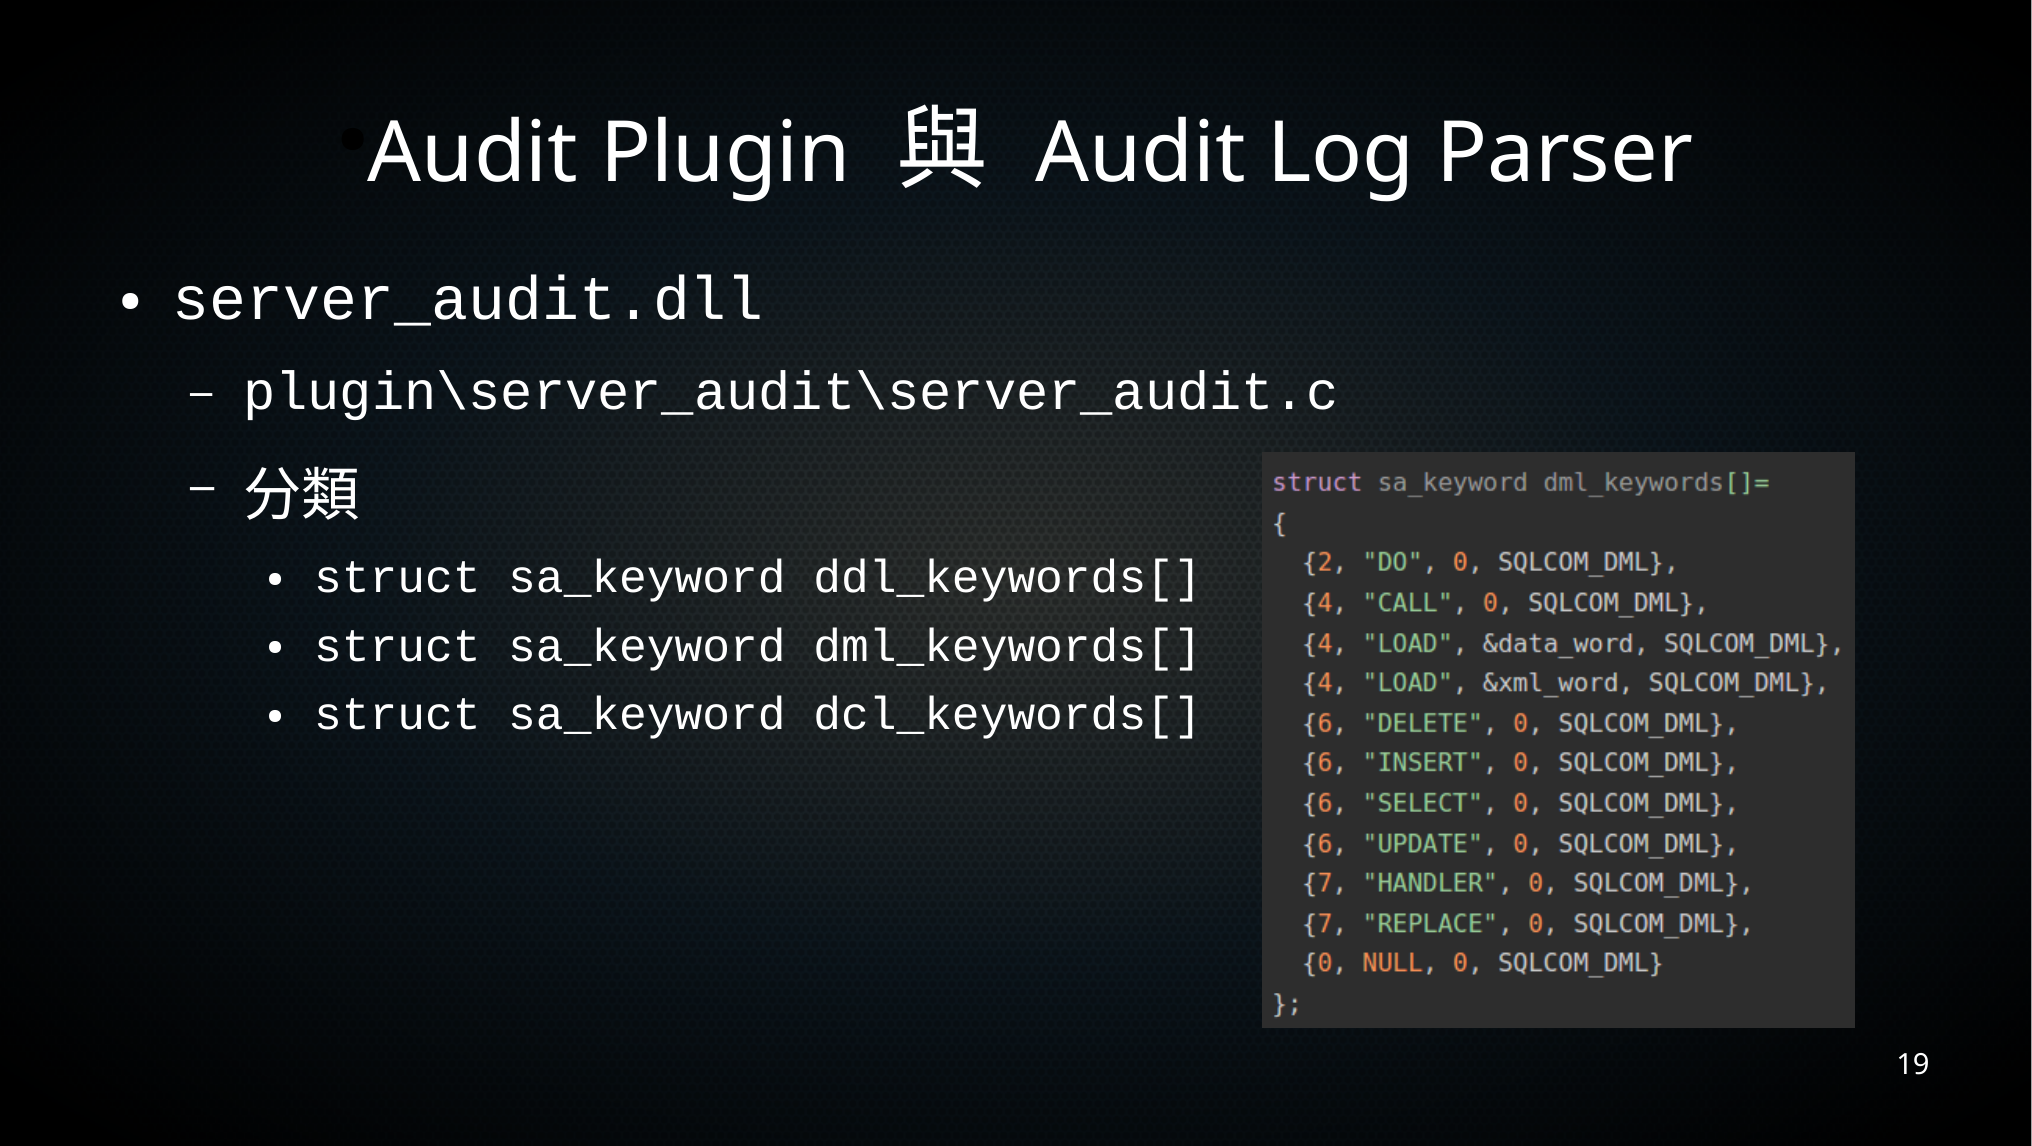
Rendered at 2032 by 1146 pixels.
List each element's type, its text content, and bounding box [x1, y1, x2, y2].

title Audit Plugin 與 Audit Log Parser [101, 45, 1930, 237]
list server_audit.dll plugin\server_audit\server_audit.c 分類 struct sa_keyword ddl_keywords[] struct sa_keyword dml_keywords[] struct sa_keyword dcl_keywords[] [101, 268, 1890, 933]
picture [0, 0, 2032, 1146]
